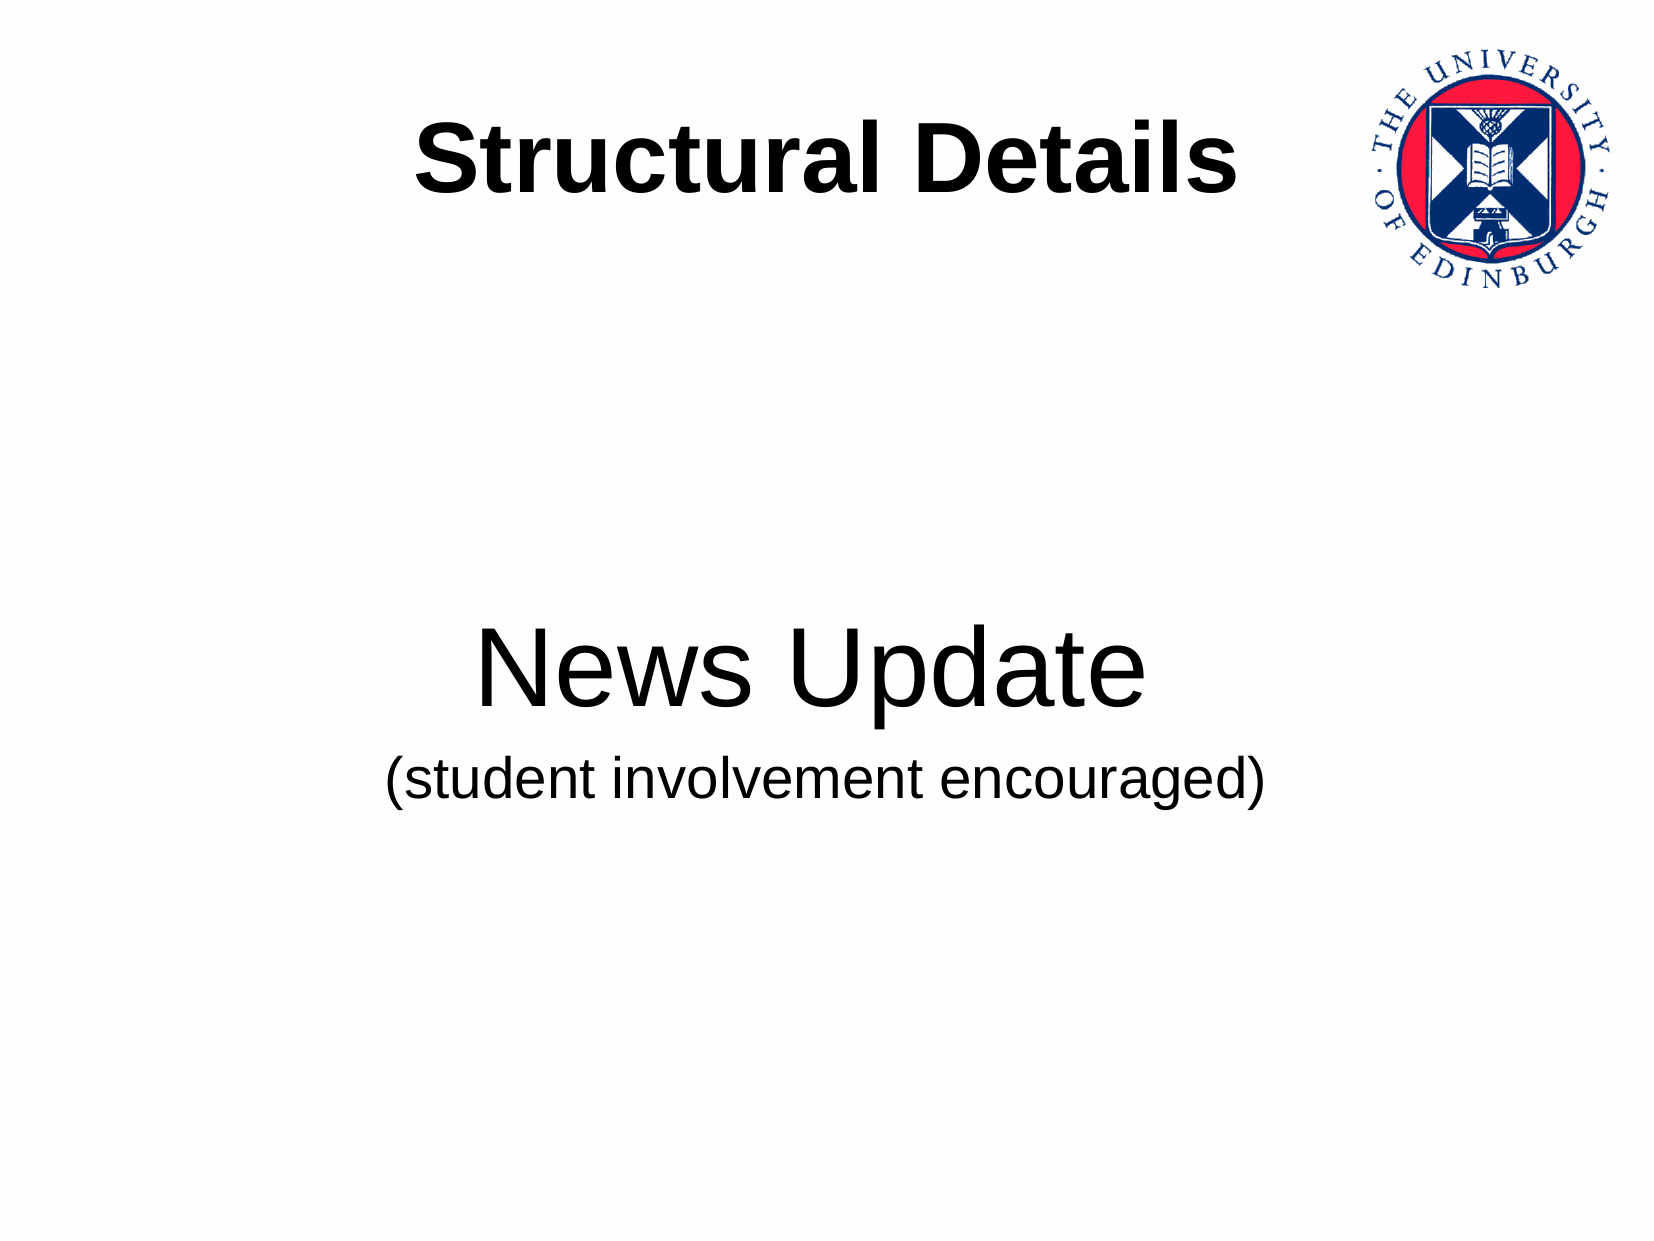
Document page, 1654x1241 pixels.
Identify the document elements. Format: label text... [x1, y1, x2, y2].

picture [1371, 49, 1610, 288]
title Structural Details [82, 49, 1371, 257]
subtitle News Update (student involvement encouraged) [82, 342, 1571, 1062]
